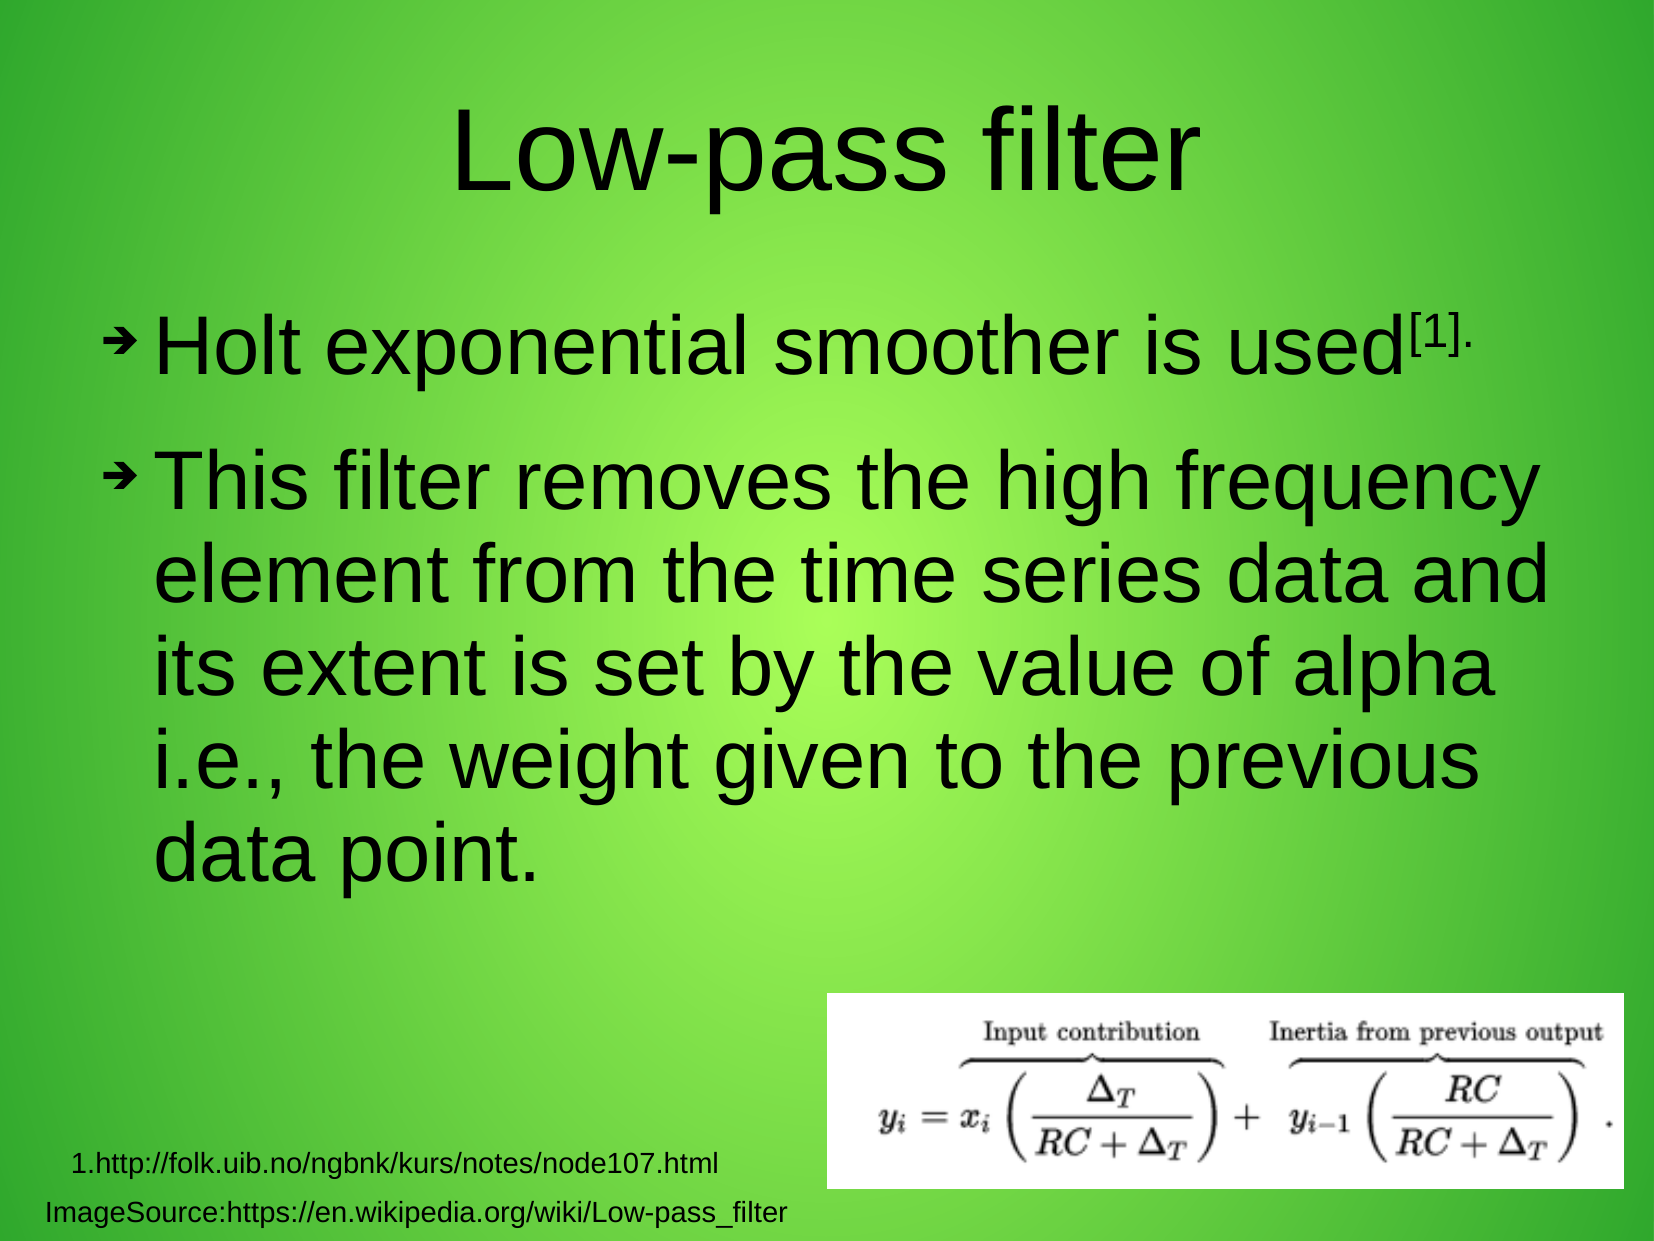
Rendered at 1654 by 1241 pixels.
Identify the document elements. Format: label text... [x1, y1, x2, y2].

title Low-pass filter [82, 47, 1571, 252]
picture [1571, 993, 1624, 1188]
text_box ImageSource:https://en.wikipedia.org/wiki/Low-pass_filter [30, 1188, 1636, 1237]
list Holt exponential smoother is used[1]. This filter removes the high frequency element from the time series data and its extent is set by the value of alpha i.e., the weight given to the previous data point. [82, 299, 1571, 1196]
text_box 1.http://folk.uib.no/ngbnk/kurs/notes/node107.html [56, 1140, 736, 1188]
